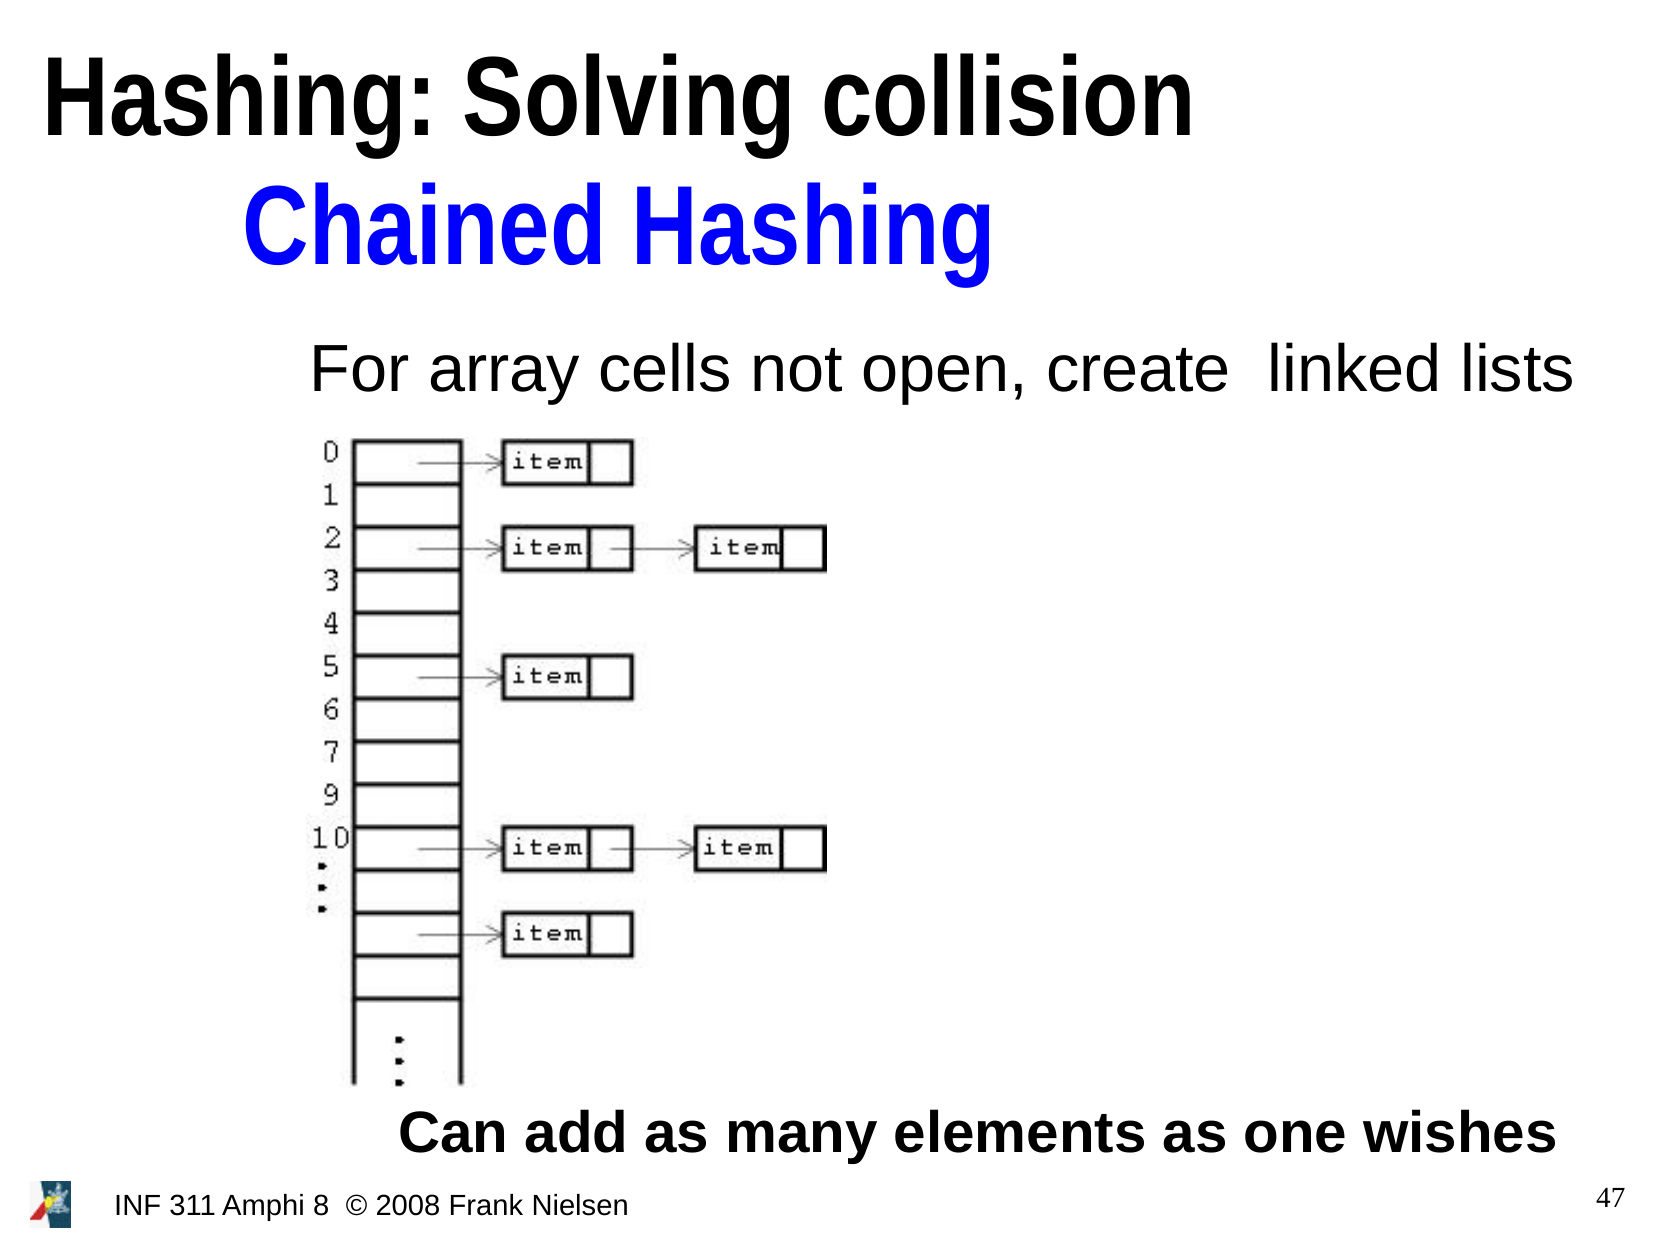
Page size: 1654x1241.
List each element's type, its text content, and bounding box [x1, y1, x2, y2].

text_box [524, 324, 555, 396]
picture [29, 1181, 71, 1228]
text_box Hashing: Solving collision Chained Hashing [27, 23, 1211, 296]
text_box For array cells not open, create linked lists [295, 323, 1611, 414]
picture [306, 437, 827, 1093]
text_box [383, 826, 562, 898]
text_box Can add as many elements as one wishes [383, 1092, 1574, 1174]
